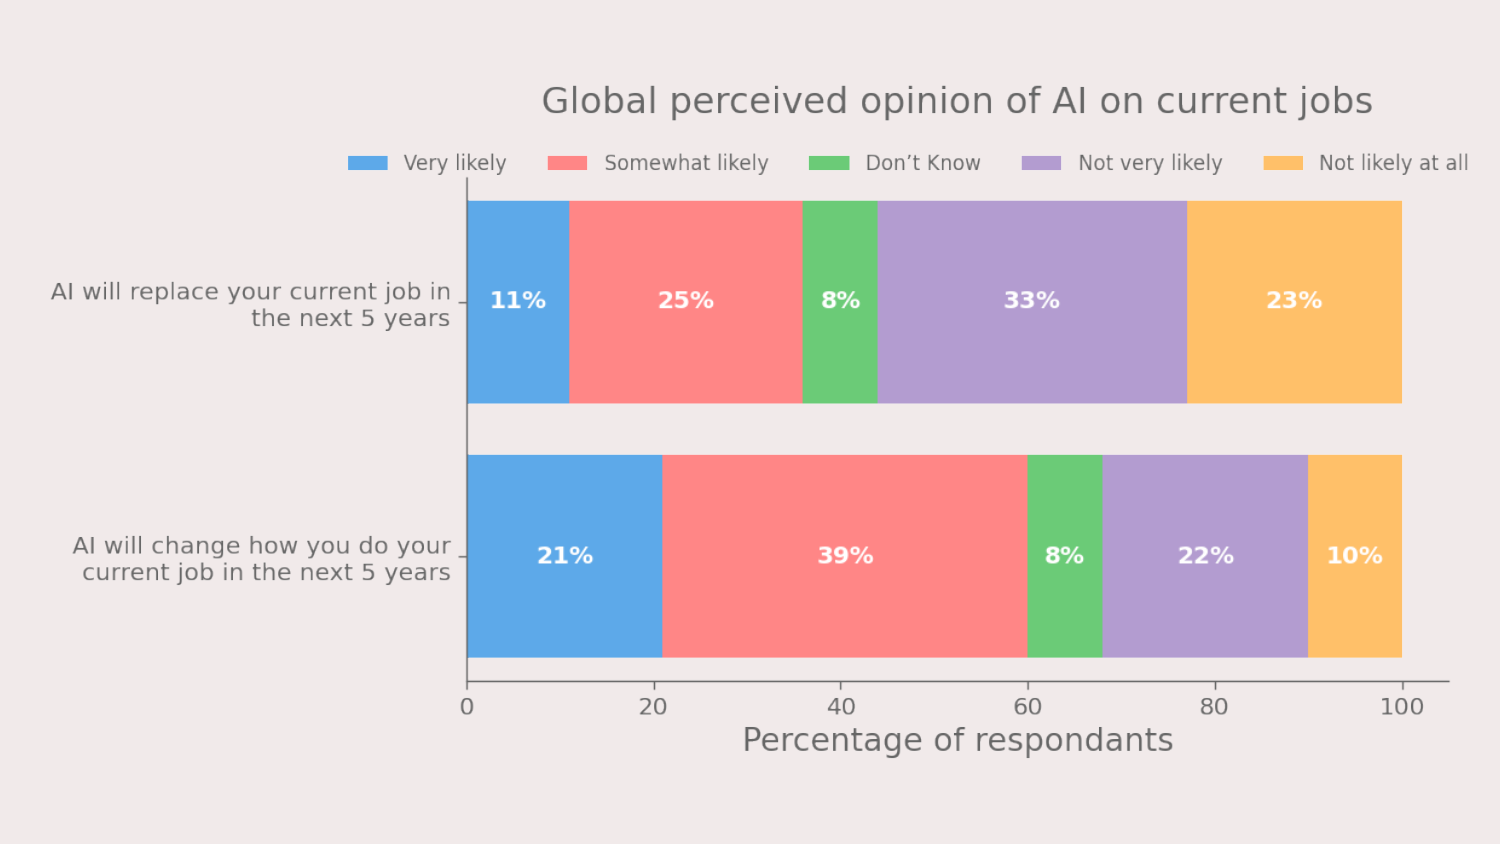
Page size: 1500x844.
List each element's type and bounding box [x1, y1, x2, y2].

picture [24, 59, 1475, 785]
